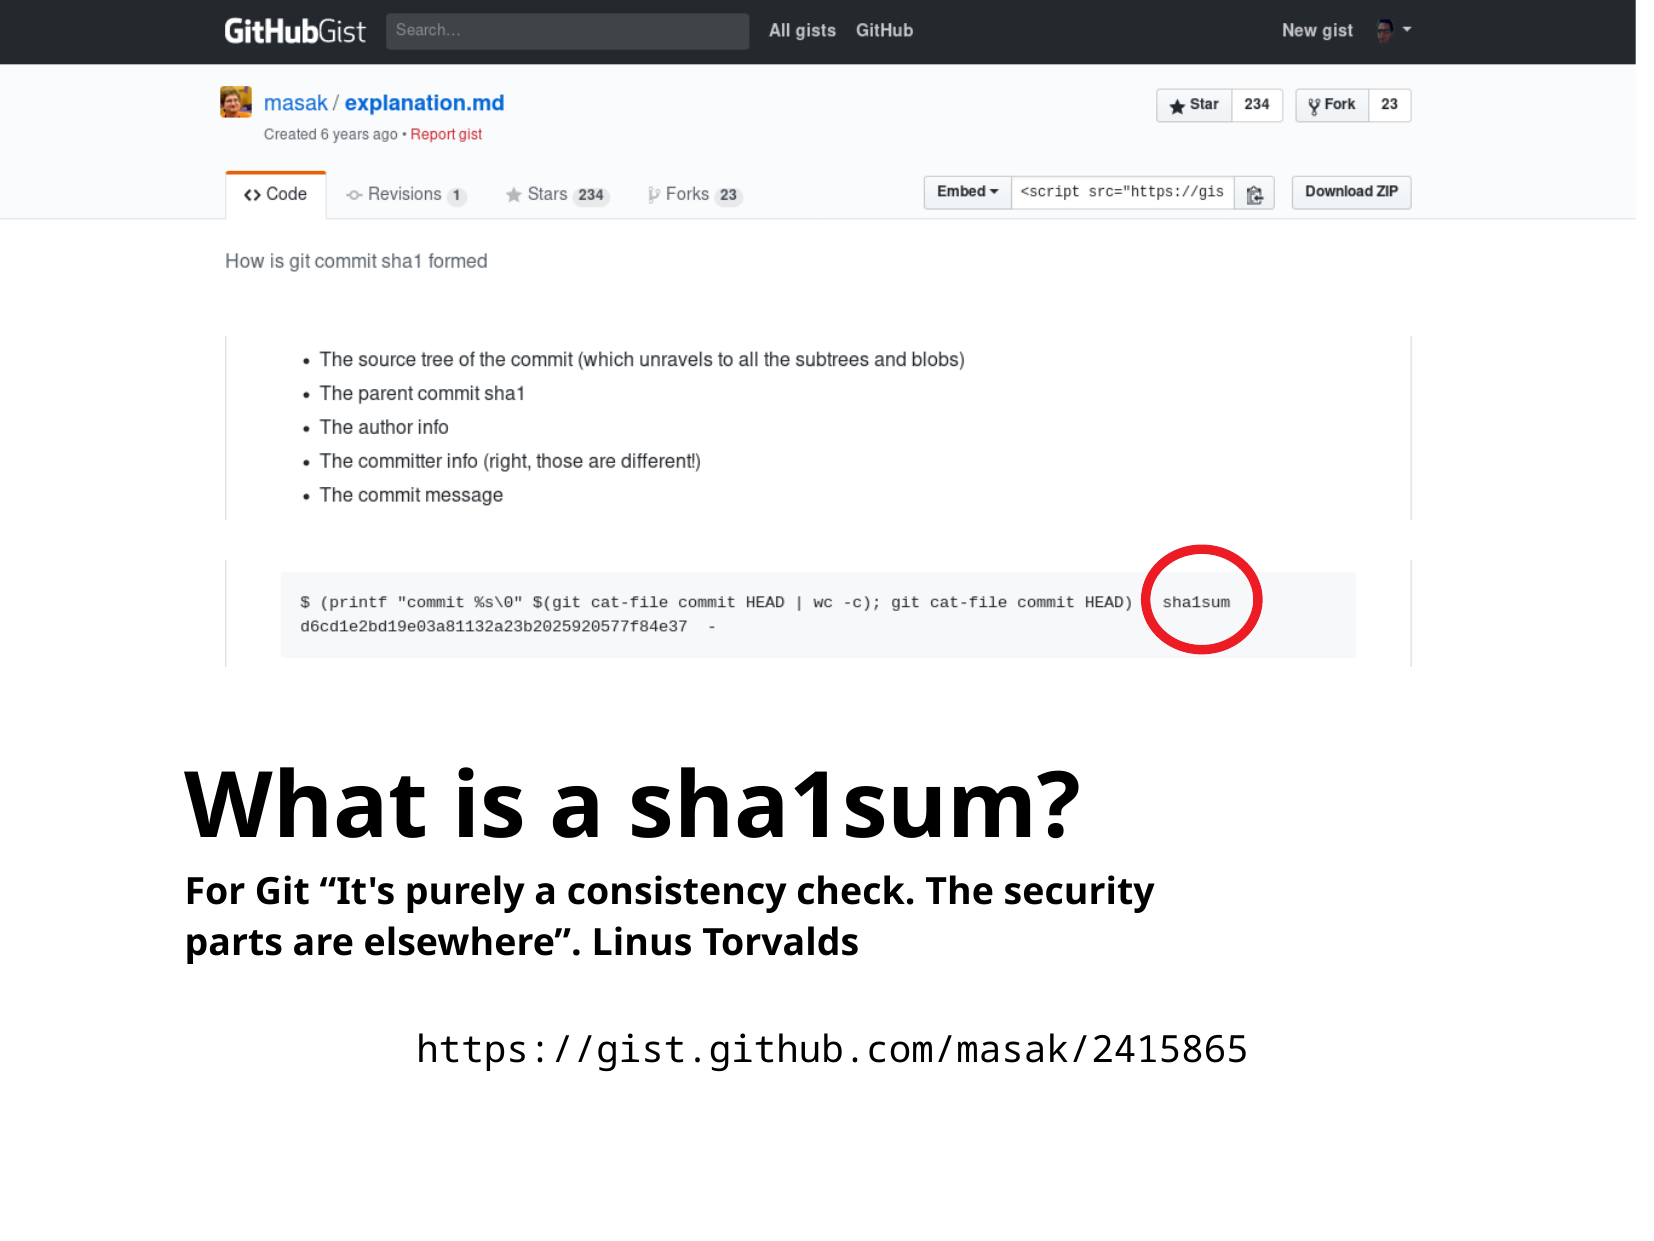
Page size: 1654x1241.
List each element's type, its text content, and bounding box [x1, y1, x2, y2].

picture [0, 0, 1654, 296]
picture [0, 560, 1654, 667]
text_box What is a sha1sum? For Git “It's purely a consistency check. The security parts are elsewhere”. Linus Torvalds [169, 732, 1182, 947]
picture [1151, 560, 1253, 644]
text_box https://gist.github.com/masak/2415865 [401, 1014, 1264, 1075]
picture [0, 336, 1654, 520]
